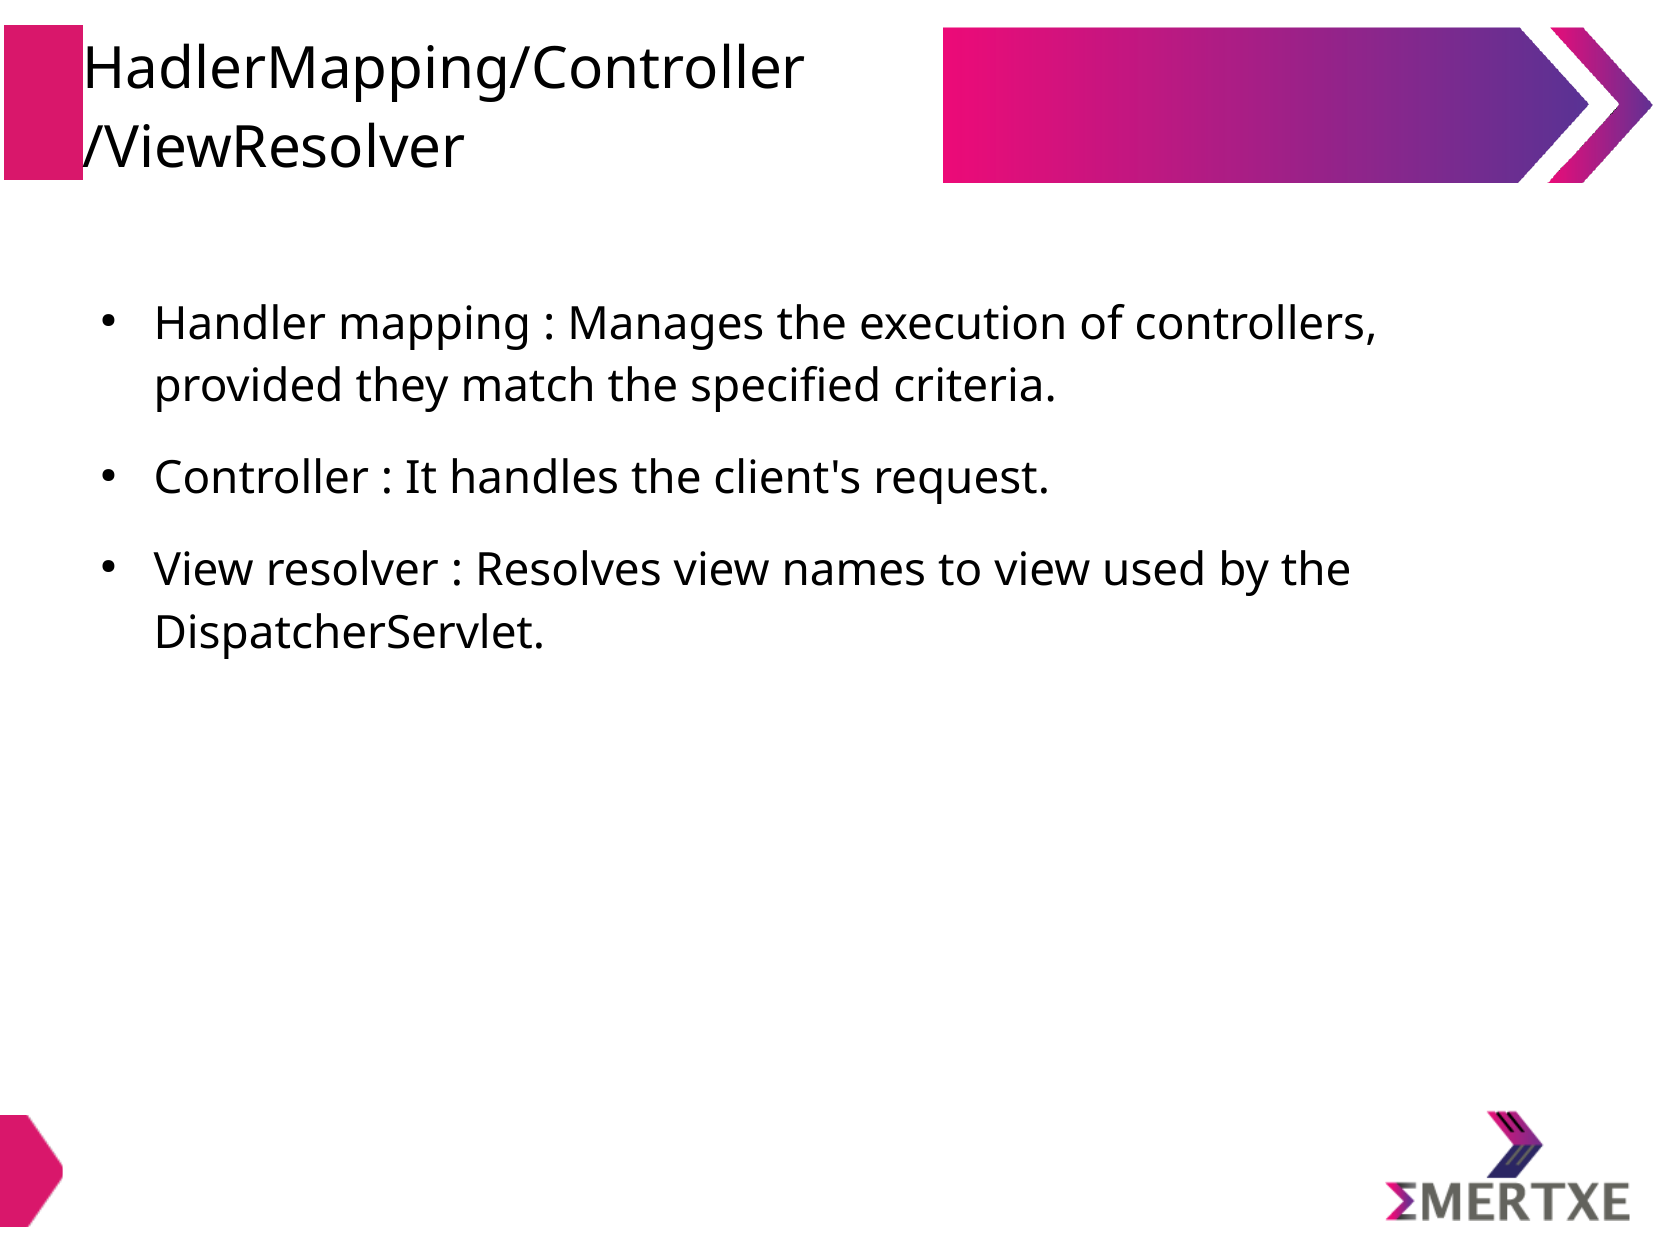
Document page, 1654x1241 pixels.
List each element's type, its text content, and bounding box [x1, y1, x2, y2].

list Handler mapping : Manages the execution of controllers, provided they match the specified criteria. Controller : It handles the client's request. View resolver : Resolves view names to view used by the DispatcherServlet. [82, 290, 1571, 1010]
picture [1571, 27, 1653, 183]
picture [1385, 1107, 1631, 1221]
title HadlerMapping/Controller /ViewResolver [82, 2, 1571, 210]
